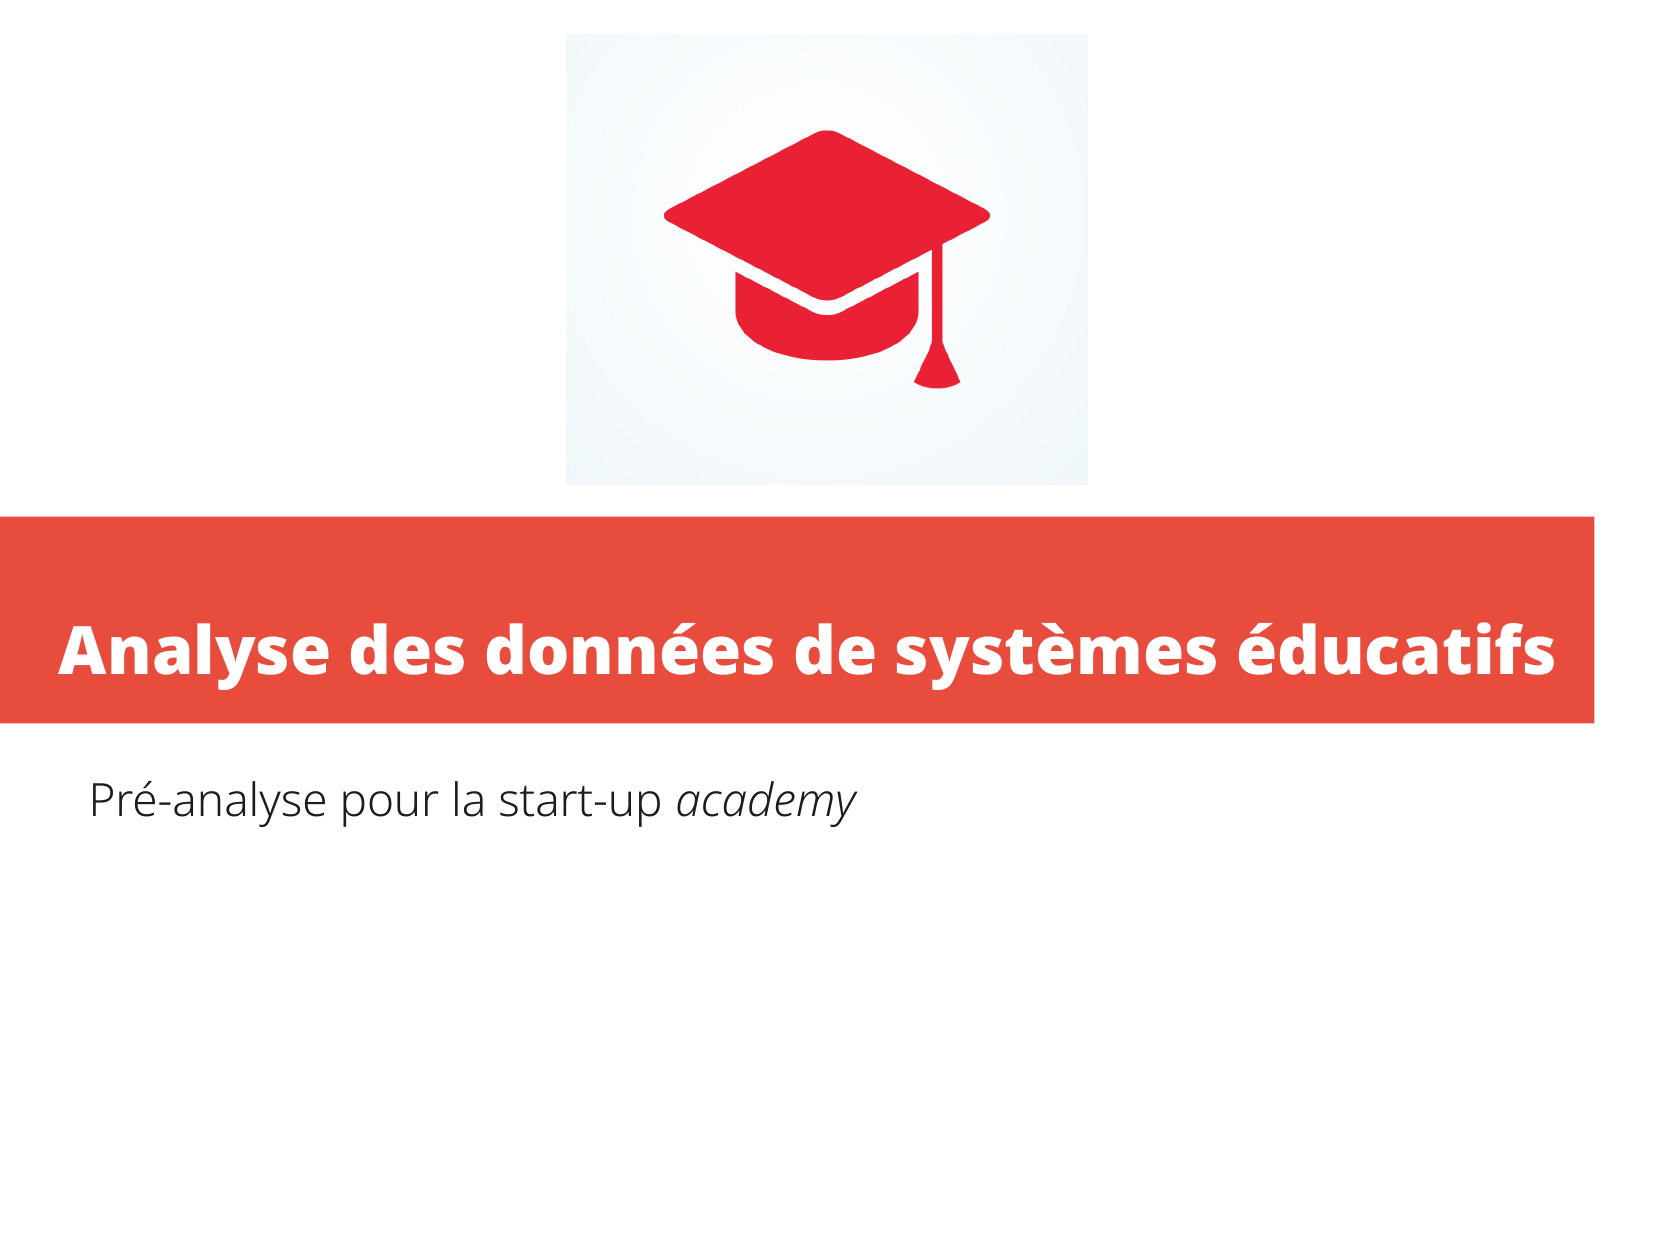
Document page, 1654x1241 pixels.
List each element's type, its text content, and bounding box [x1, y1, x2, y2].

title Analyse des données de systèmes éducatifs [59, 546, 1595, 694]
subtitle Pré-analyse pour la start-up academy [88, 767, 1595, 1182]
picture [566, 34, 1088, 485]
